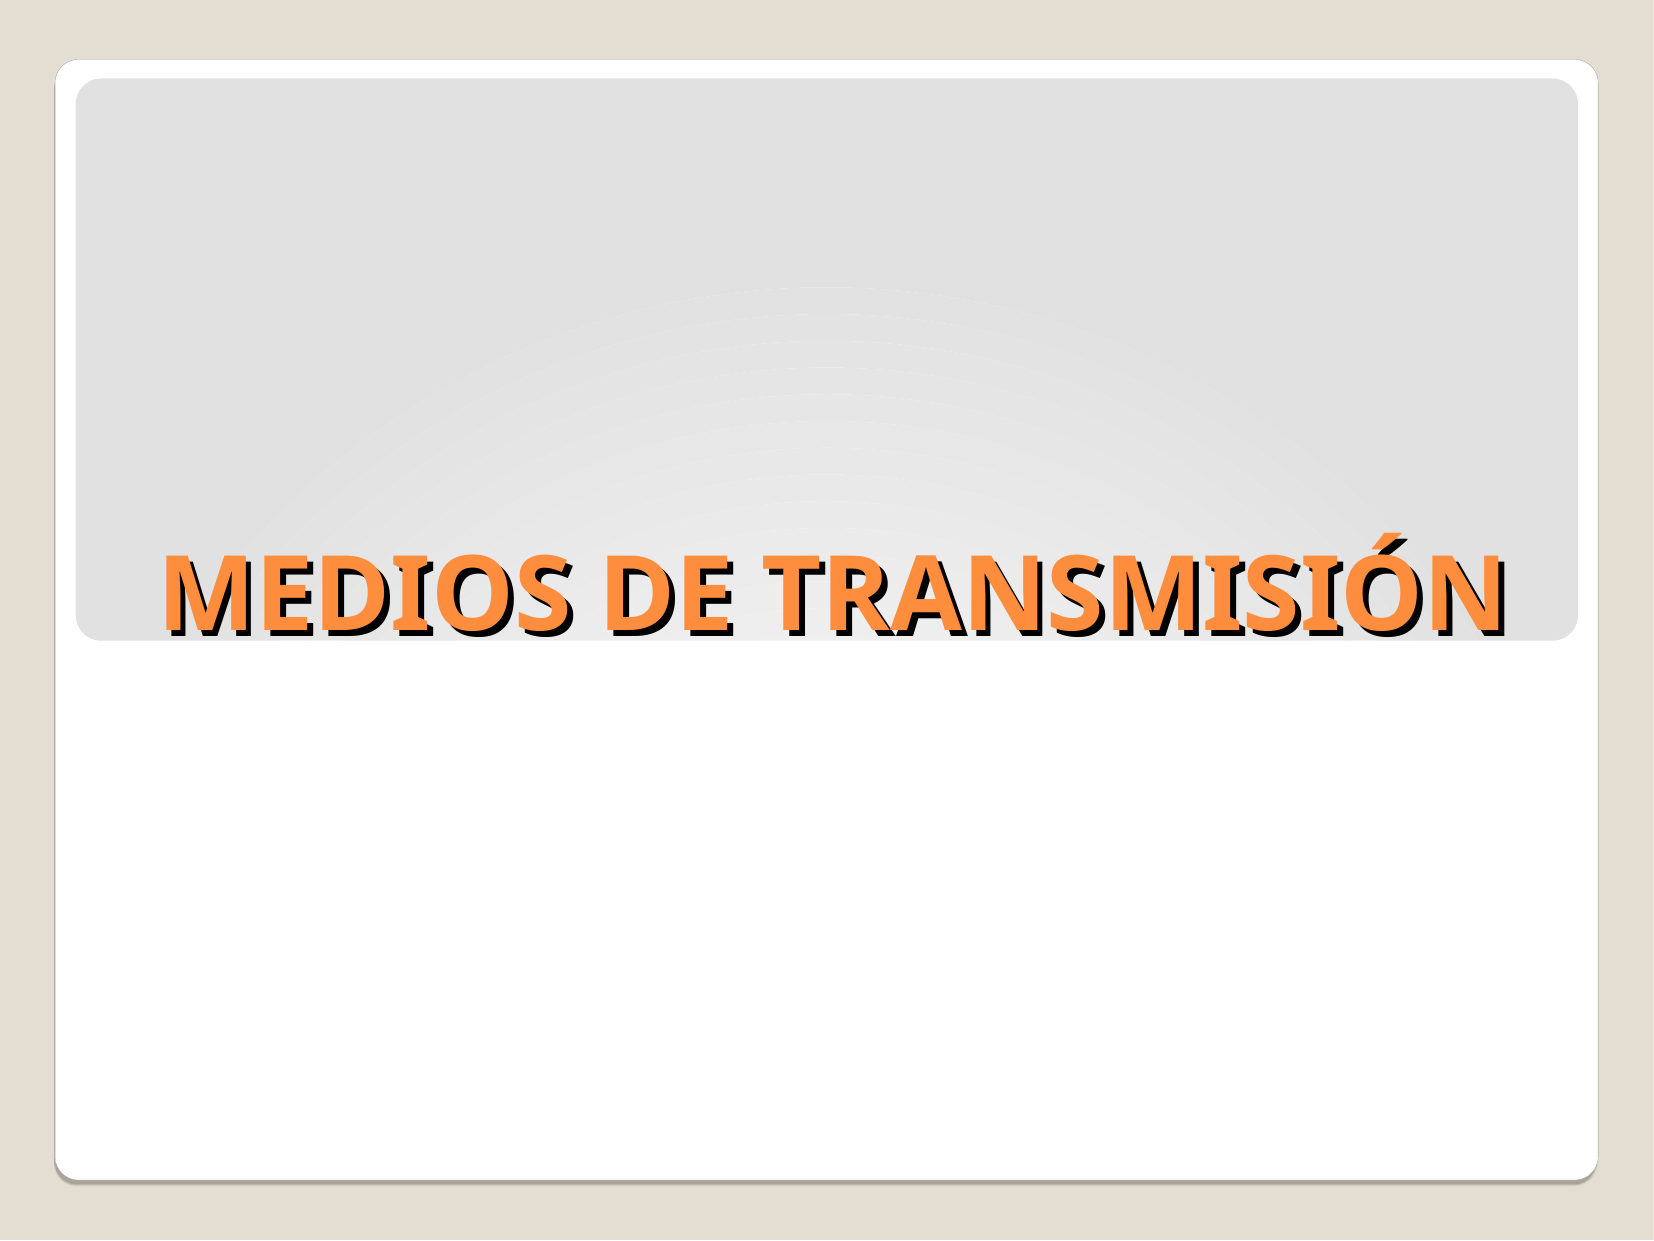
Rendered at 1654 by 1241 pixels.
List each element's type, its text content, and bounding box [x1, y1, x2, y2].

title MEDIOS DE TRANSMISIÓN [130, 329, 1537, 660]
